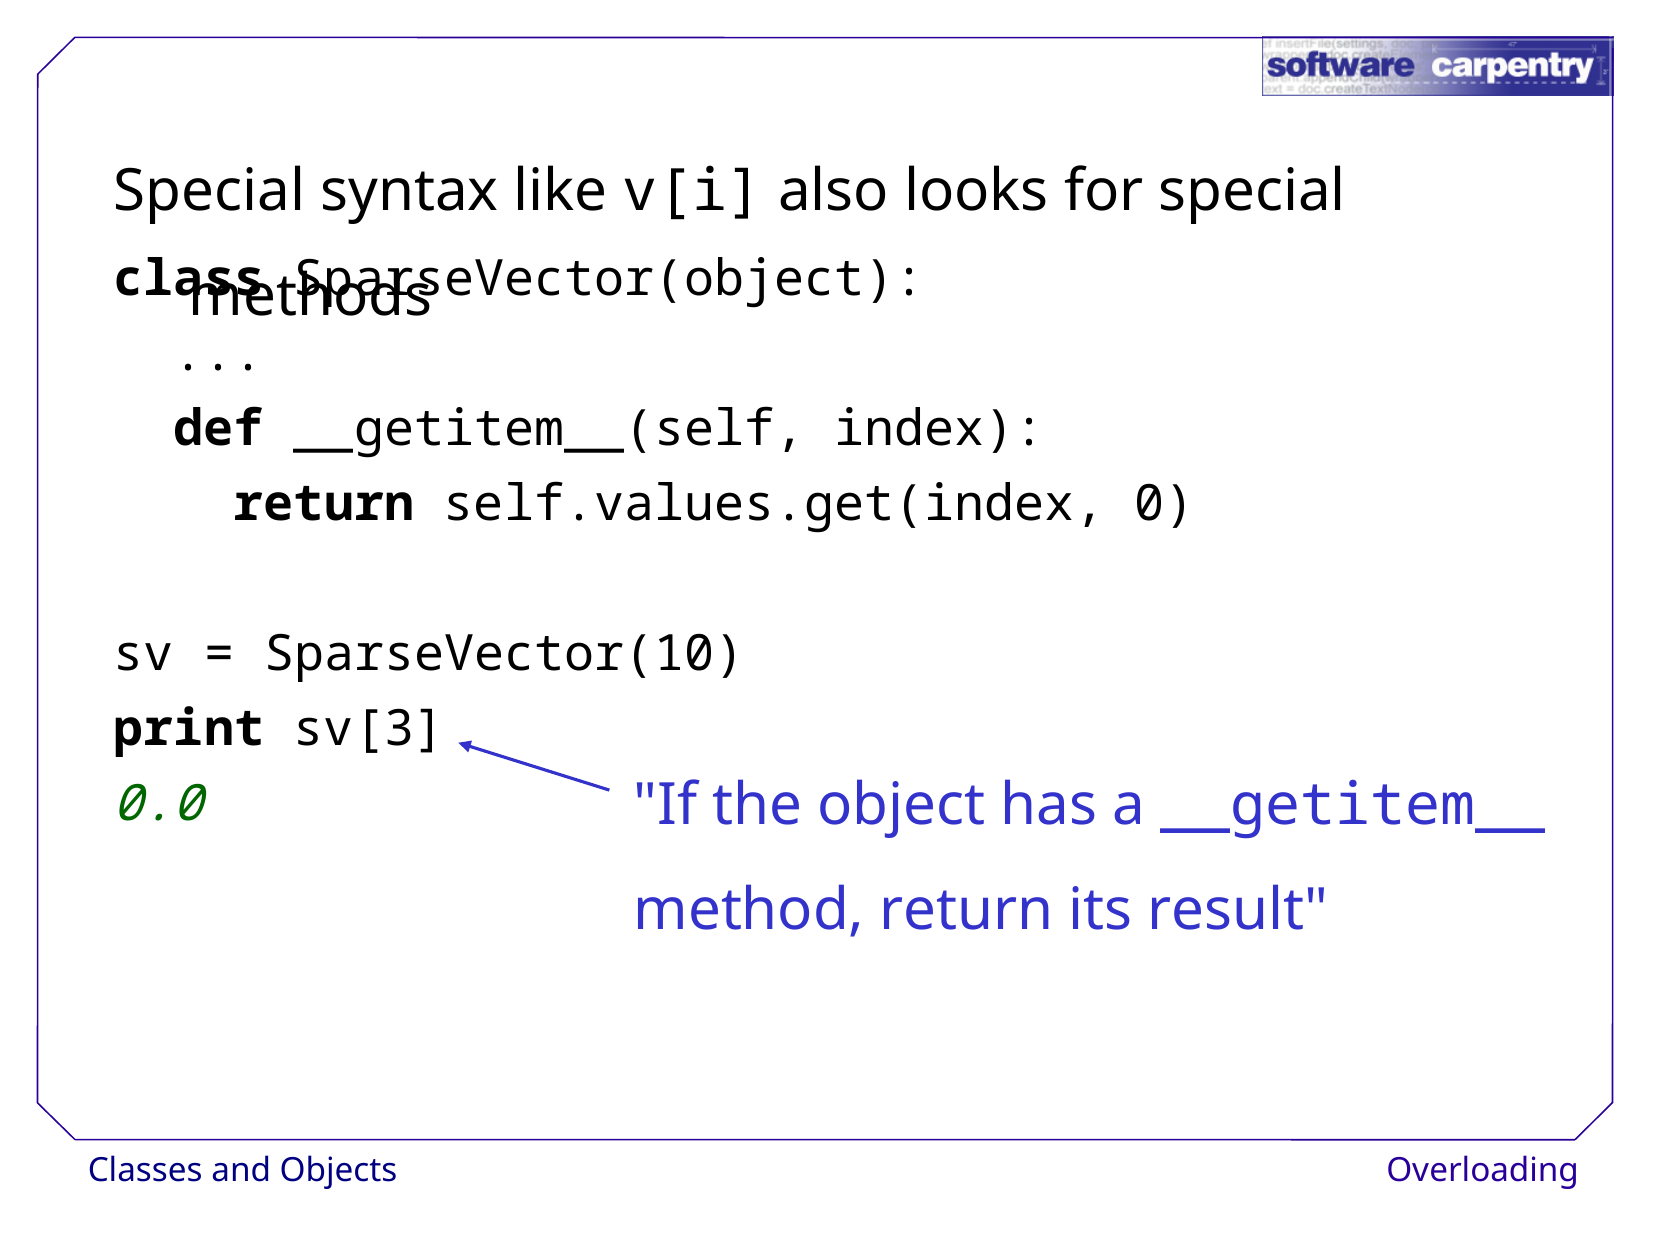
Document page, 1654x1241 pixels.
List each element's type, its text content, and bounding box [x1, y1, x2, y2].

text_box "If the object has a __getitem__ method, return its result" [619, 723, 1630, 950]
picture [1262, 36, 1614, 96]
text_box class SparseVector(object): ... def __getitem__(self, index): return self.values.get(index, 0) sv = SparseVector(10) print sv[3] 0.0 [99, 223, 1517, 839]
text_box Special syntax like v[i] also looks for special methods [99, 109, 1546, 335]
